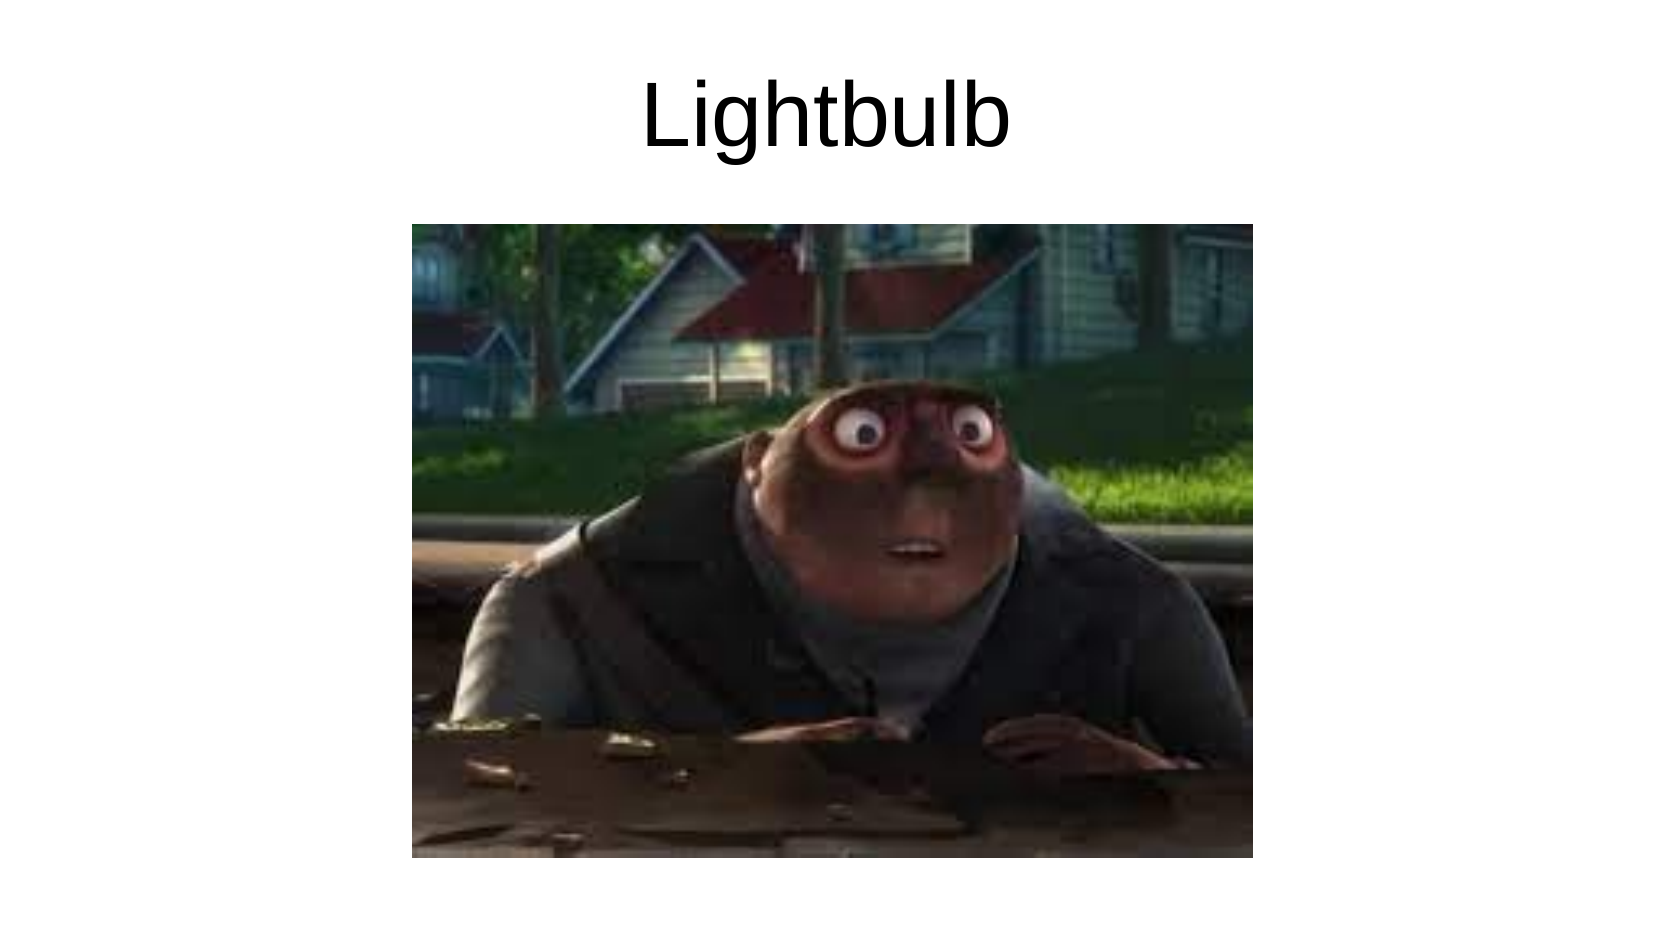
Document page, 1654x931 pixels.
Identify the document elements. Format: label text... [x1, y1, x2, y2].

picture [412, 224, 1253, 858]
title Lightbulb [82, 37, 1571, 193]
